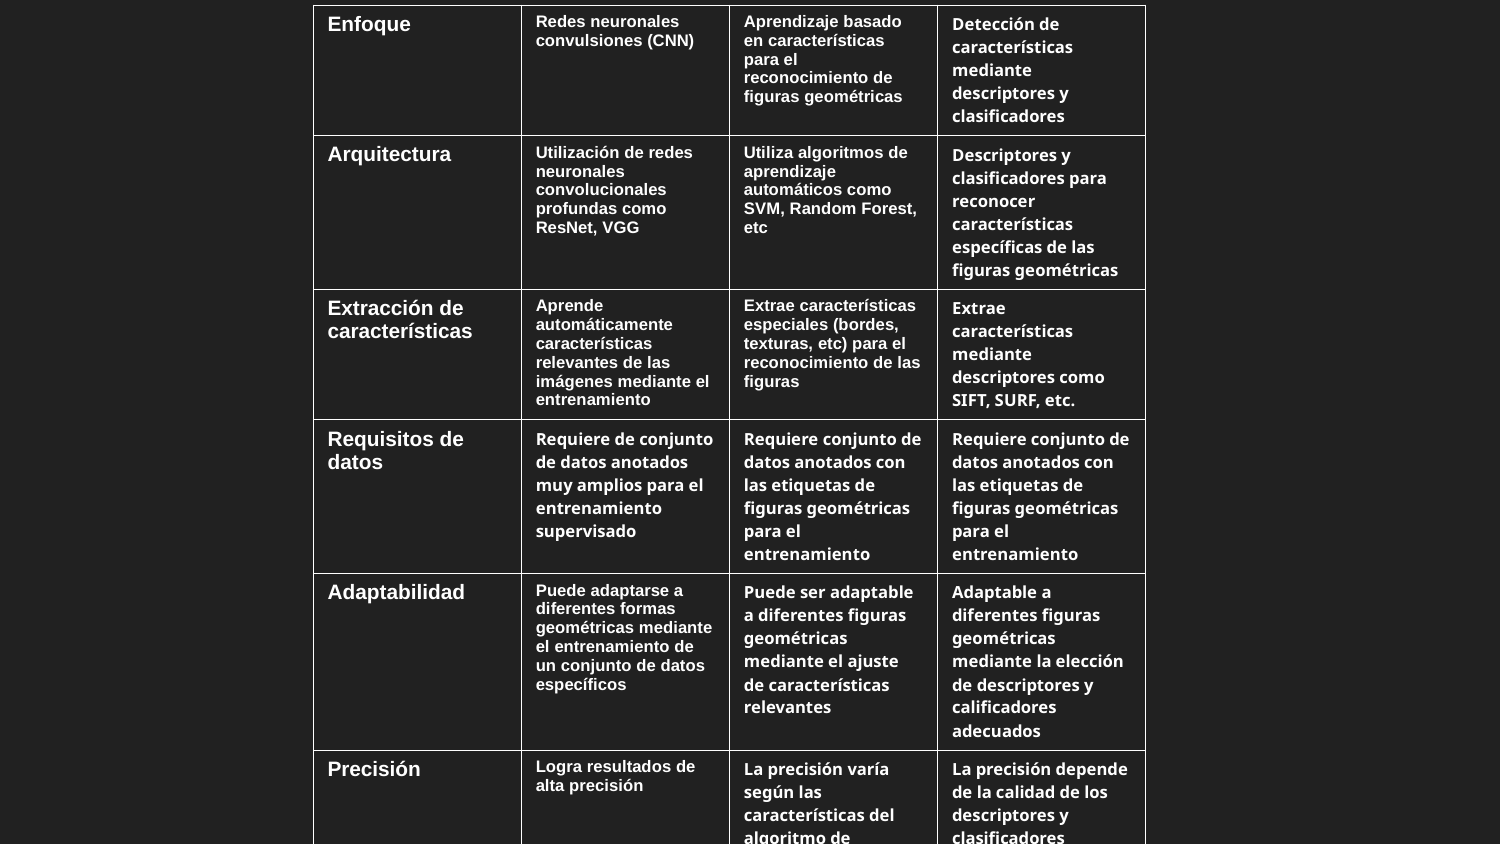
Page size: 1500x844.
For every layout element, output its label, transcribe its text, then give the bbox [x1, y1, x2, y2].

table_cell Logra resultados de alta precisión [522, 751, 729, 844]
table_header Enfoque [314, 6, 521, 135]
table_cell Arquitectura [314, 136, 521, 289]
table_cell Requisitos de datos [314, 420, 521, 573]
table_cell Descriptores y clasificadores para reconocer características específicas de las figuras geométricas [938, 136, 1145, 289]
table_cell Puede adaptarse a diferentes formas geométricas mediante el entrenamiento de un conjunto de datos específicos [522, 574, 729, 750]
table_cell Requiere de conjunto de datos anotados muy amplios para el entrenamiento supervisado [522, 420, 729, 573]
table_cell Utiliza algoritmos de aprendizaje automáticos como SVM, Random Forest, etc [730, 136, 937, 289]
table_cell Requiere conjunto de datos anotados con las etiquetas de figuras geométricas para el entrenamiento [730, 420, 937, 573]
table_cell La precisión varía según las características del algoritmo de aprendizaje utilizado [730, 751, 937, 844]
table_cell Puede ser adaptable a diferentes figuras geométricas mediante el ajuste de características relevantes [730, 574, 937, 750]
table_cell Utilización de redes neuronales convolucionales profundas como ResNet, VGG [522, 136, 729, 289]
table_cell Precisión [314, 751, 521, 844]
table_cell Adaptabilidad [314, 574, 521, 750]
table_header Aprendizaje basado en características para el reconocimiento de figuras geométricas [730, 6, 937, 135]
table_header Redes neuronales convulsiones (CNN) [522, 6, 729, 135]
table_cell La precisión depende de la calidad de los descriptores y clasificadores utilizados [938, 751, 1145, 844]
table_cell Adaptable a diferentes figuras geométricas mediante la elección de descriptores y calificadores adecuados [938, 574, 1145, 750]
table_cell Extrae características mediante descriptores como SIFT, SURF, etc. [938, 290, 1145, 419]
table_header Detección de características mediante descriptores y clasificadores [938, 6, 1145, 135]
table_cell Requiere conjunto de datos anotados con las etiquetas de figuras geométricas para el entrenamiento [938, 420, 1145, 573]
table_cell Aprende automáticamente características relevantes de las imágenes mediante el entrenamiento [522, 290, 729, 419]
table_cell Extracción de características [314, 290, 521, 419]
table_cell Extrae características especiales (bordes, texturas, etc) para el reconocimiento de las figuras [730, 290, 937, 419]
